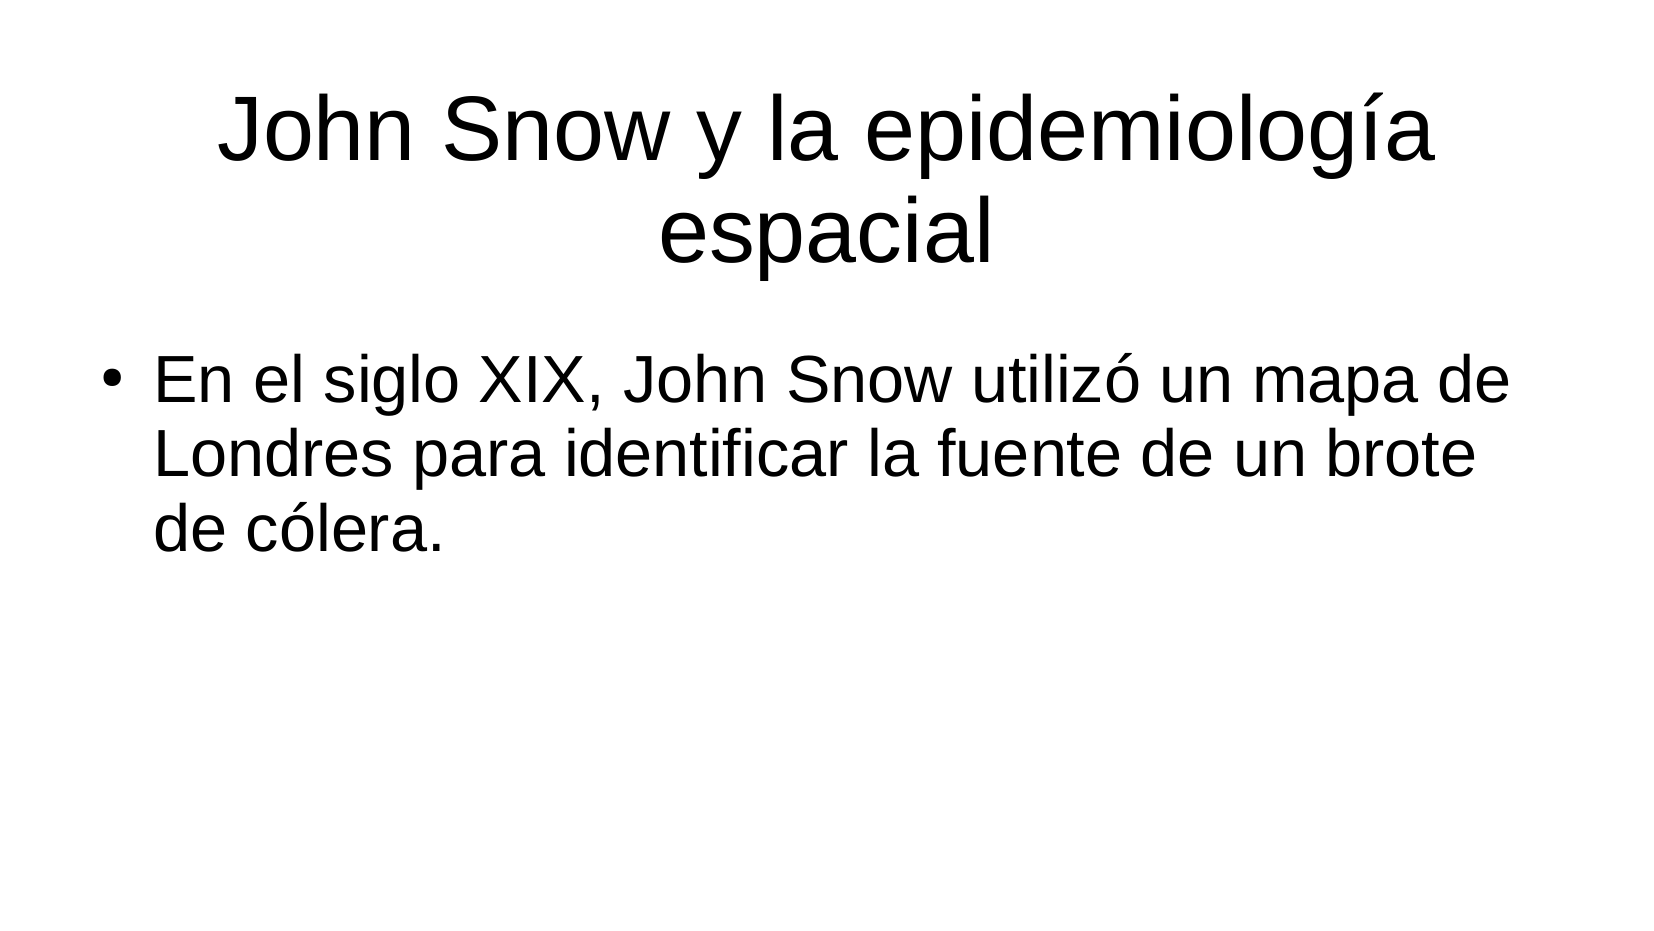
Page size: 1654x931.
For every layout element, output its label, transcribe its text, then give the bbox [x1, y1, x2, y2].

title John Snow y la epidemiología espacial [82, 77, 1571, 283]
list En el siglo XIX, John Snow utilizó un mapa de Londres para identificar la fuente de un brote de cólera. [82, 341, 1571, 882]
